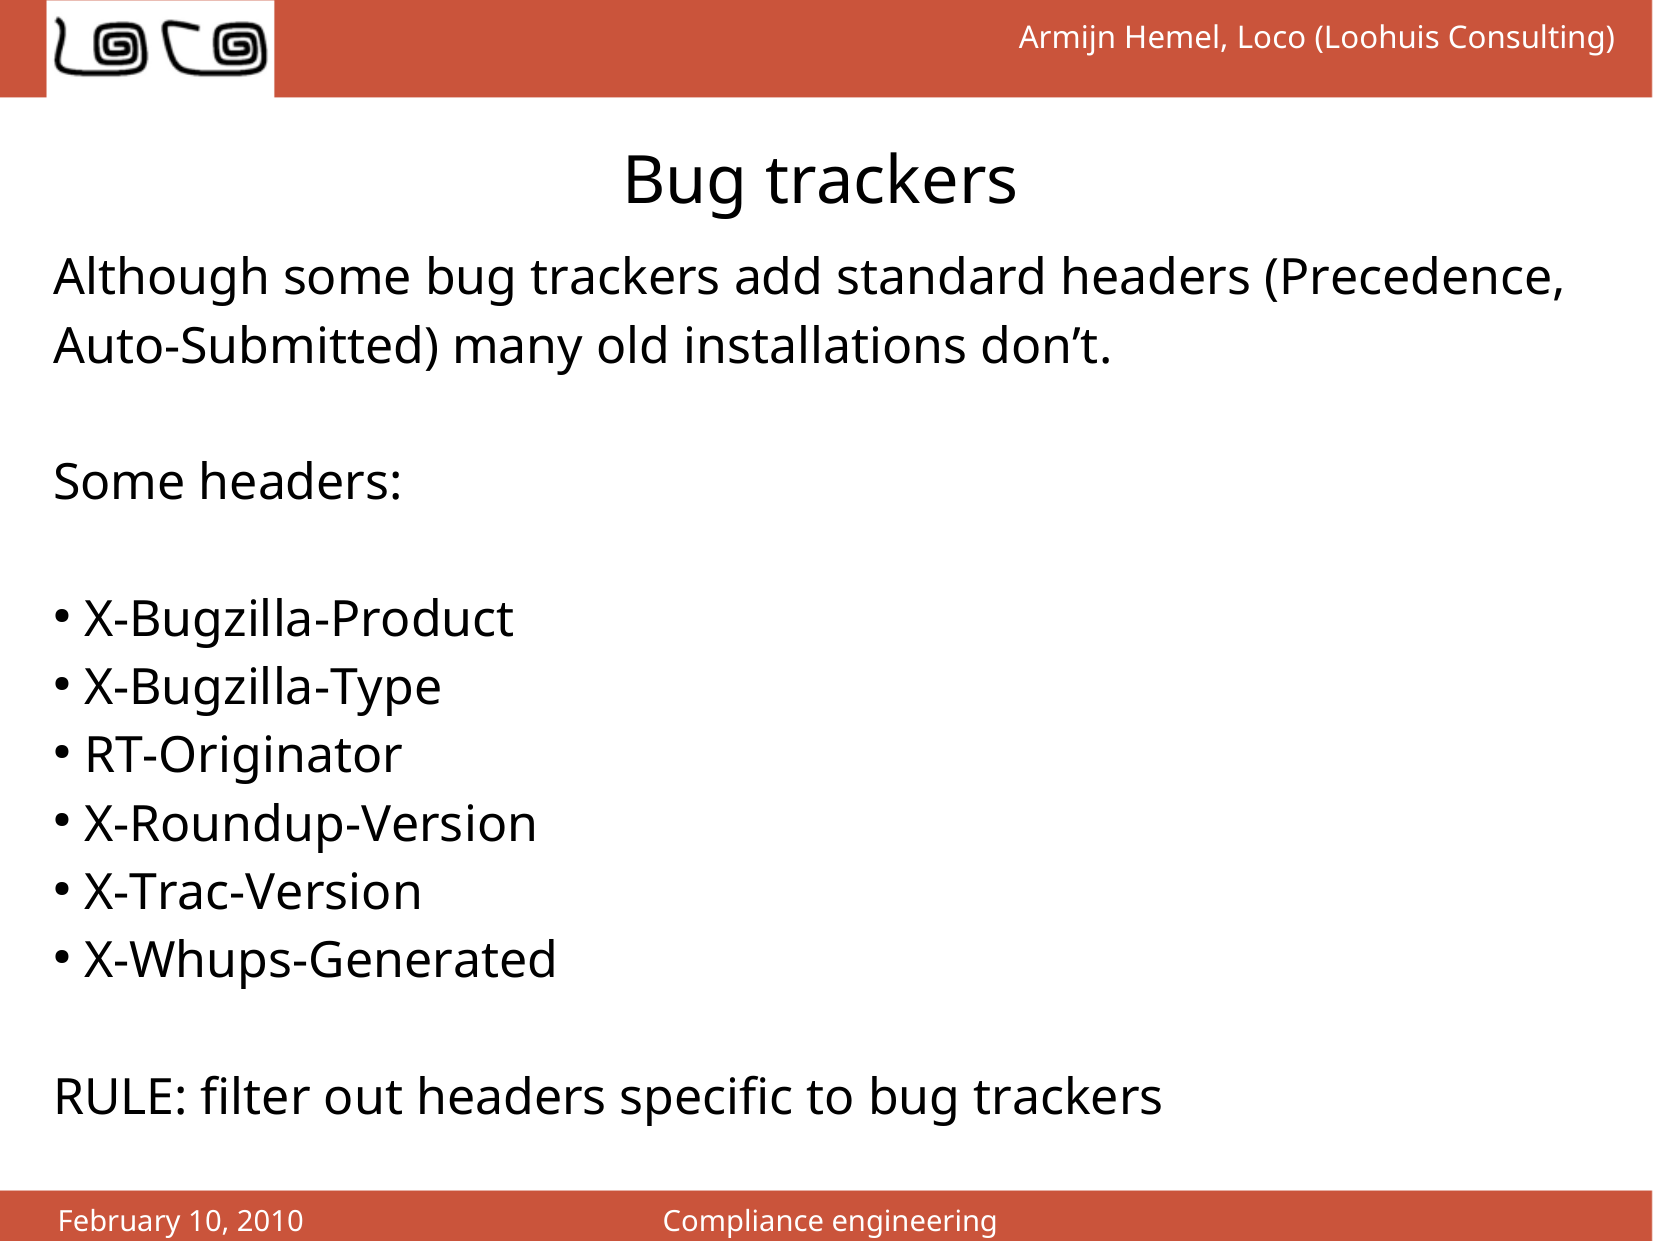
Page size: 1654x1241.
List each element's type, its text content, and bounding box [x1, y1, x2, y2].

picture [0, 0, 1654, 1241]
subtitle Although some bug trackers add standard headers (Precedence, Auto-Submitted) many old installations don’t. Some headers: X-Bugzilla-Product X-Bugzilla-Type RT-Originator X-Roundup-Version X-Trac-Version X-Whups-Generated RULE: filter out headers specific to bug trackers [53, 265, 1595, 1173]
title Bug trackers [47, 125, 1595, 229]
